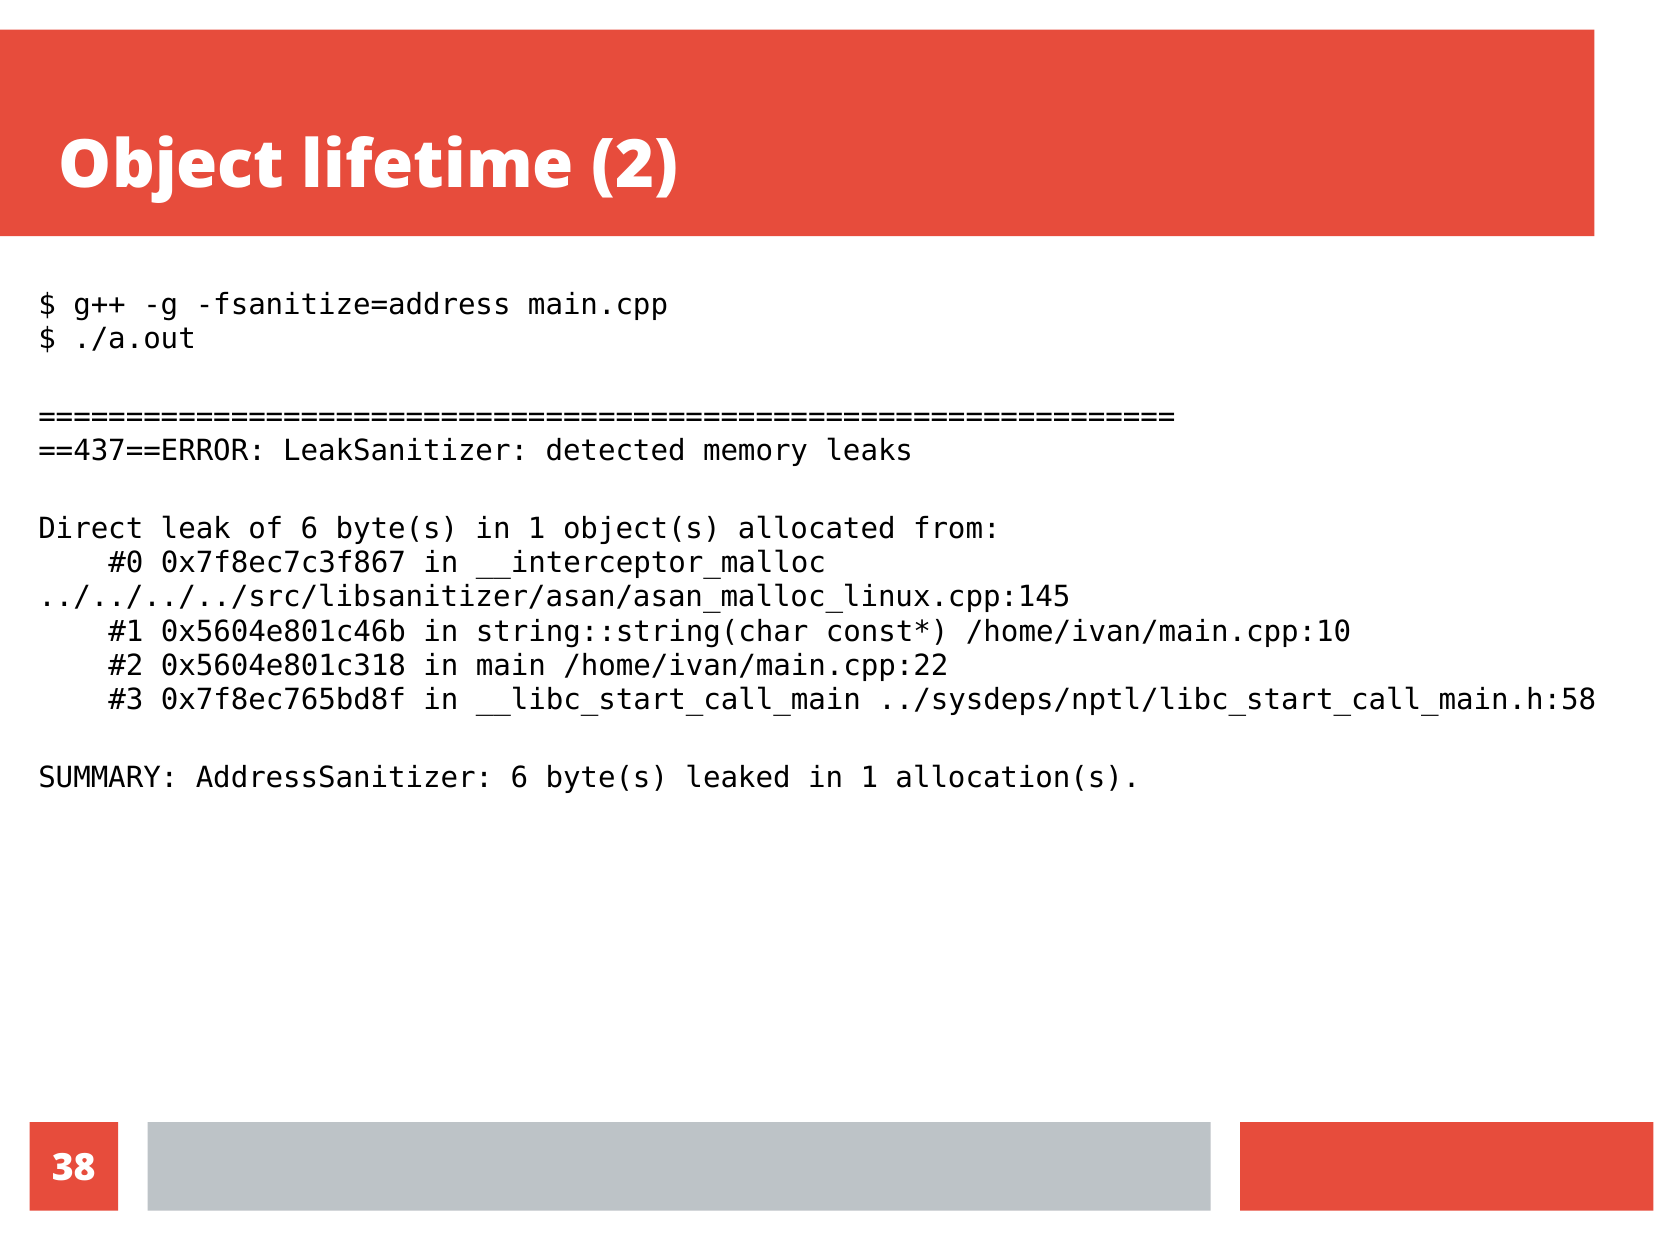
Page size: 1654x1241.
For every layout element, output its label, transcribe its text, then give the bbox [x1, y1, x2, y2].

text_box $ g++ -g -fsanitize=address main.cpp $ ./a.out ================================================================= ==437==ERROR: LeakSanitizer: detected memory leaks Direct leak of 6 byte(s) in 1 object(s) allocated from: #0 0x7f8ec7c3f867 in __interceptor_malloc ../../../../src/libsanitizer/asan/asan_malloc_linux.cpp:145 #1 0x5604e801c46b in string::string(char const*) /home/ivan/main.cpp:10 #2 0x5604e801c318 in main /home/ivan/main.cpp:22 #3 0x7f8ec765bd8f in __libc_start_call_main ../sysdeps/nptl/libc_start_call_main.h:58 SUMMARY: AddressSanitizer: 6 byte(s) leaked in 1 allocation(s). [23, 279, 1642, 1063]
title Object lifetime (2) [59, 59, 1595, 207]
